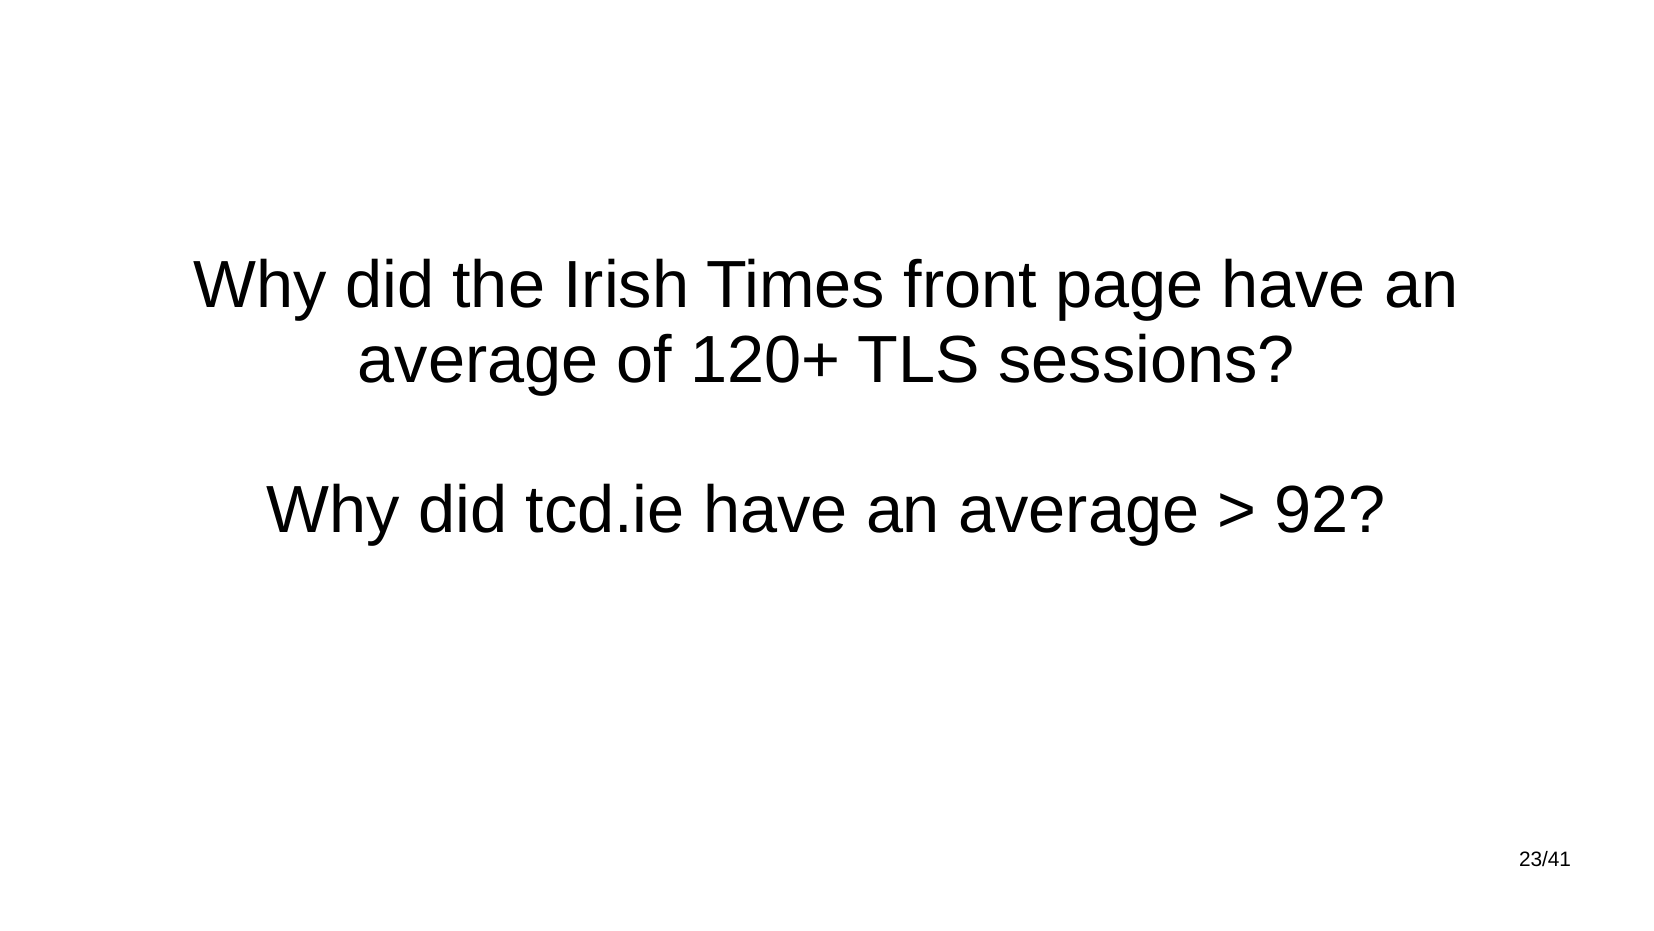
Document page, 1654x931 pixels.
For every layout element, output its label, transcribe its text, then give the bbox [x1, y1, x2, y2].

subtitle Why did the Irish Times front page have an average of 120+ TLS sessions? Why did tcd.ie have an average > 92? [82, 37, 1571, 757]
